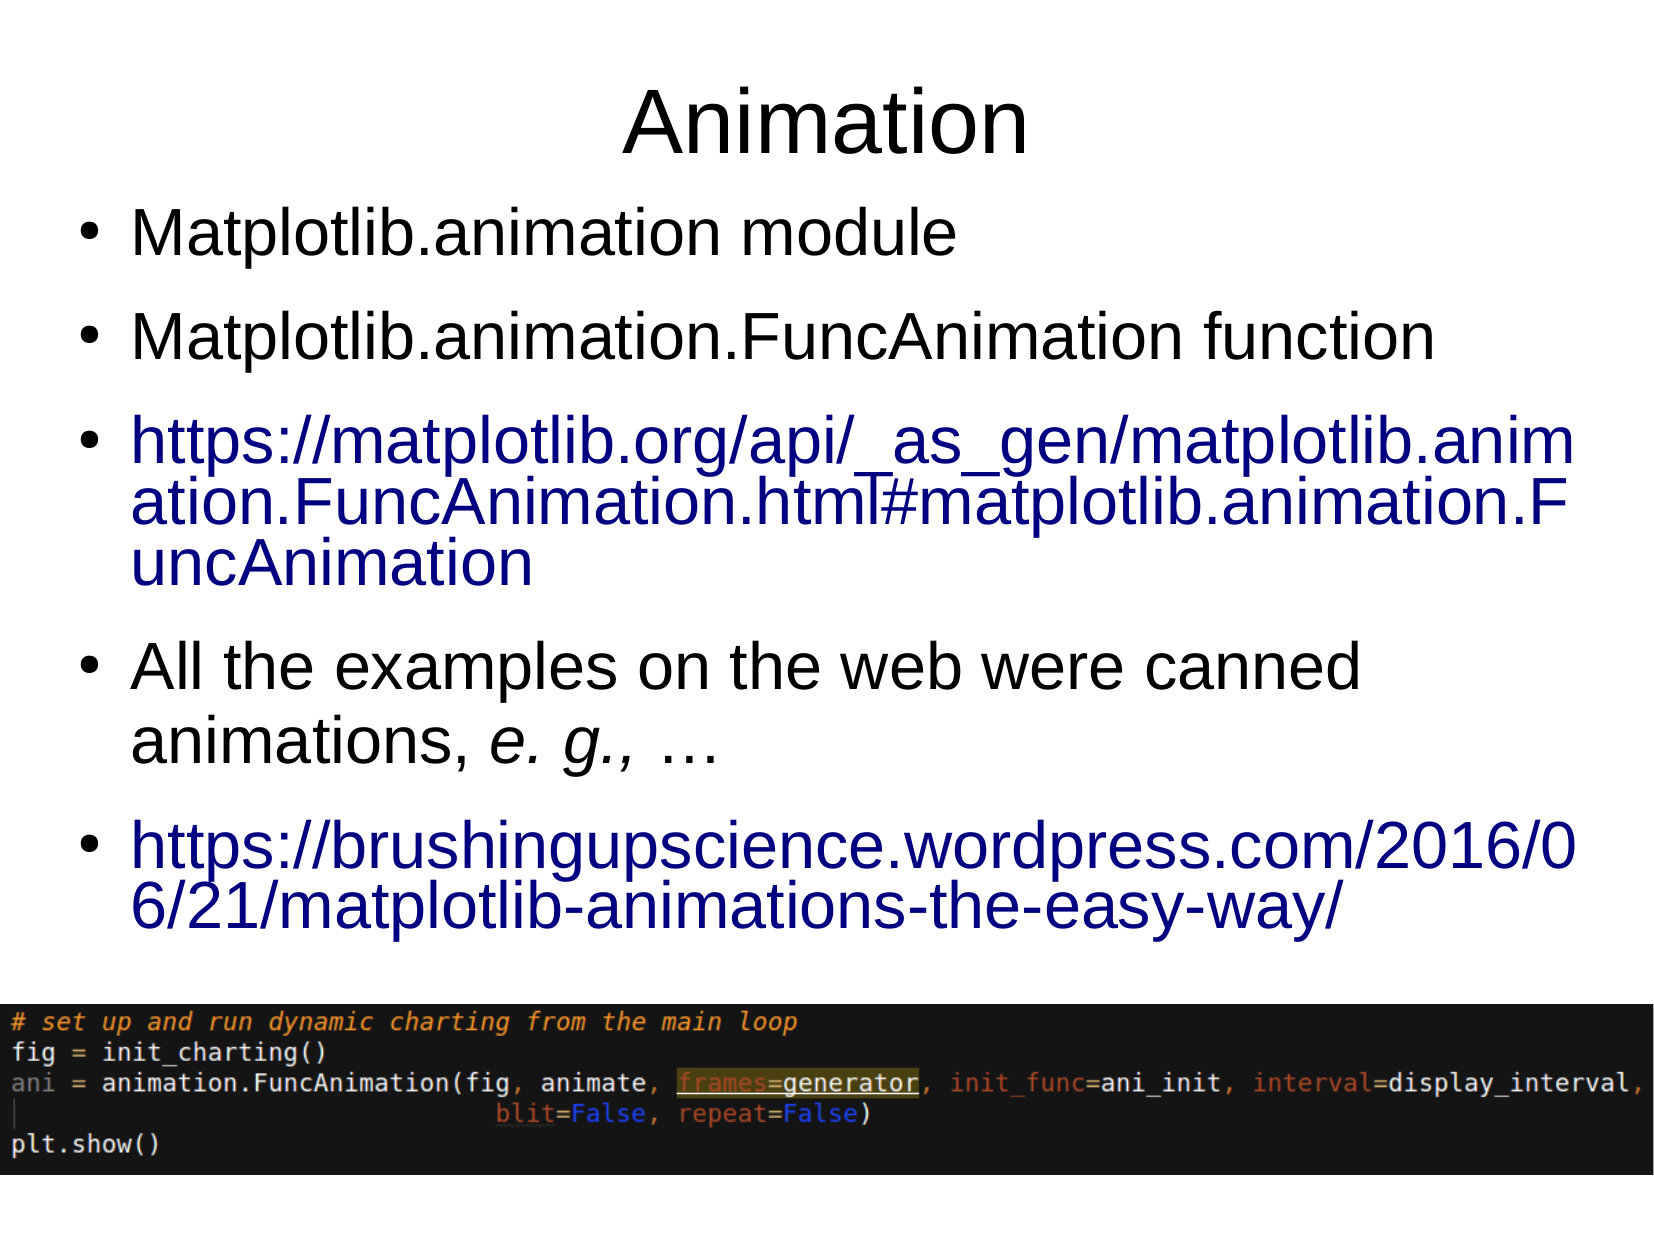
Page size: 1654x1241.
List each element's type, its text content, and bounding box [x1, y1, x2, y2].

title Animation [82, 49, 1571, 195]
list Matplotlib.animation module Matplotlib.animation.FuncAnimation function https://matplotlib.org/api/_as_gen/matplotlib.animation.FuncAnimation.html#matplotlib.animation.FuncAnimation All the examples on the web were canned animations, e. g., … https://brushingupscience.wordpress.com/2016/06/21/matplotlib-animations-the-easy-way/ [60, 195, 1591, 961]
picture [0, 1004, 1654, 1175]
